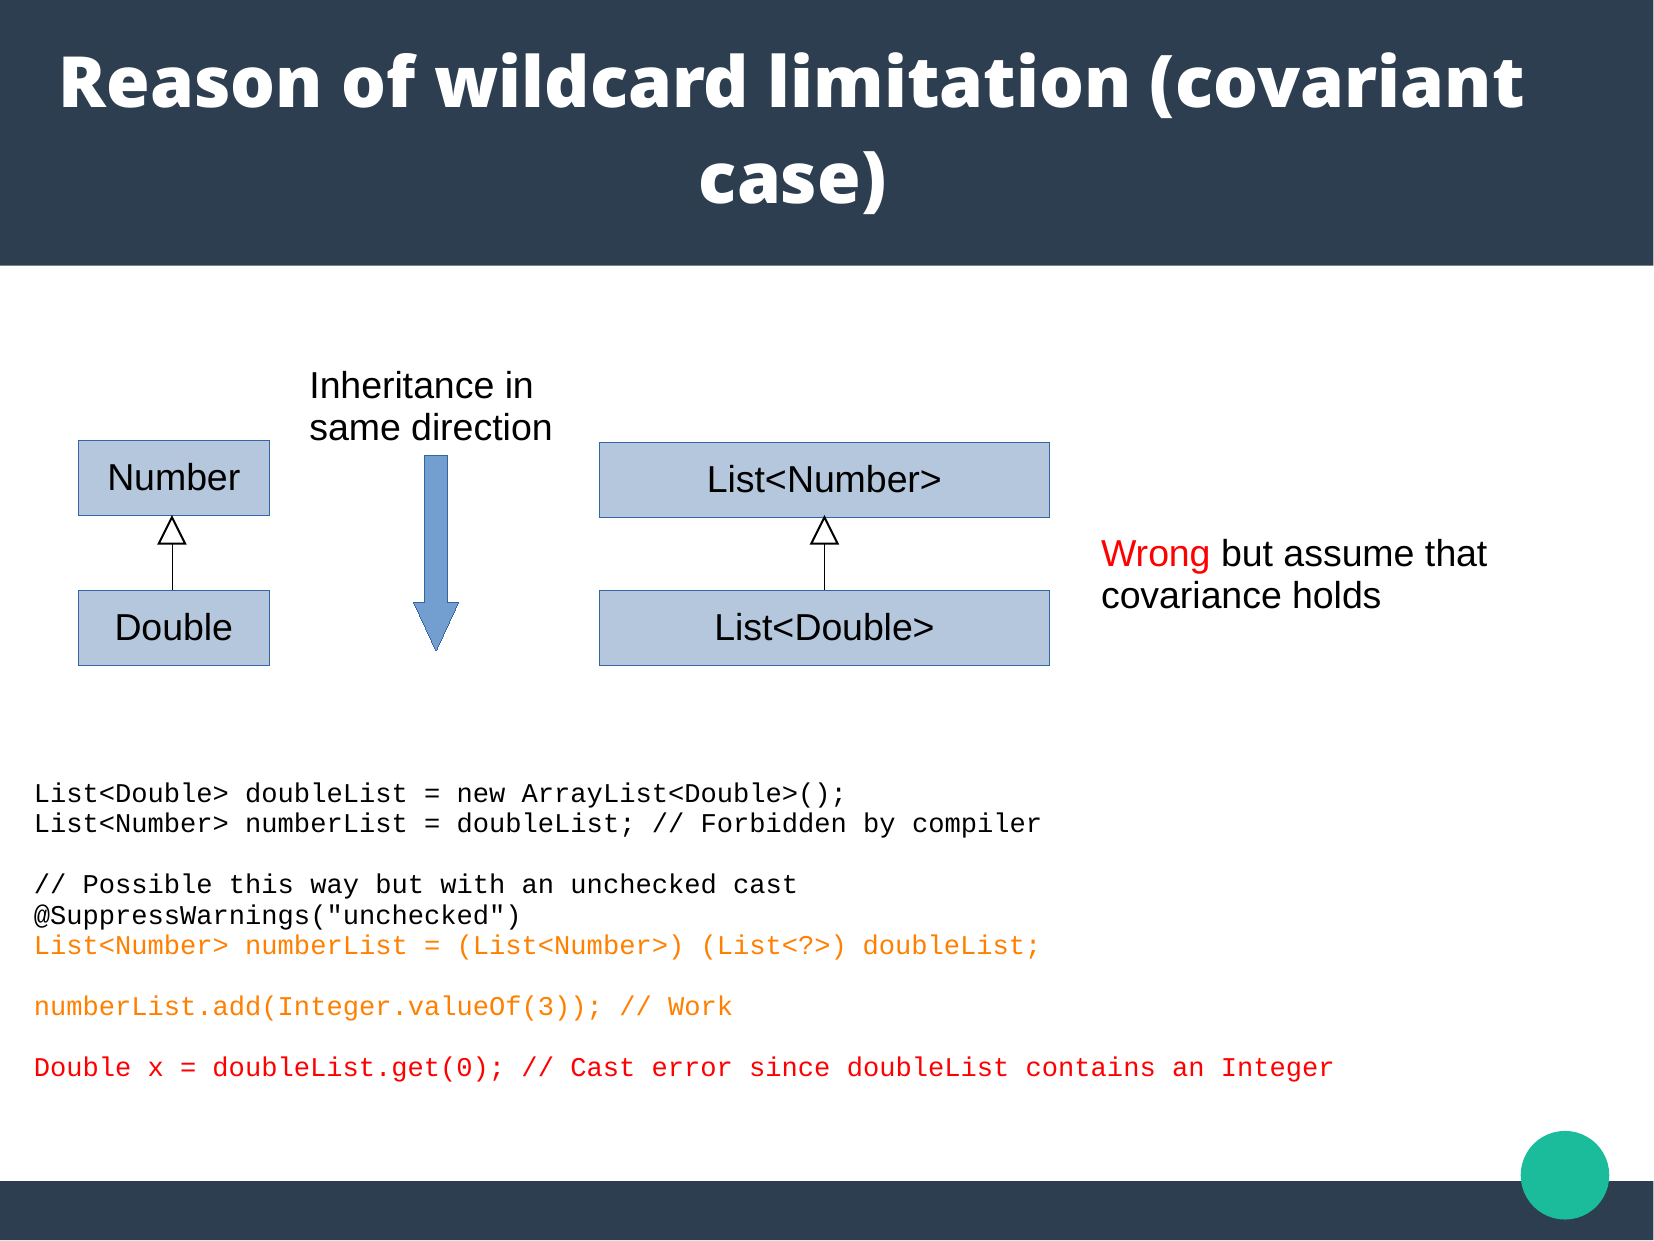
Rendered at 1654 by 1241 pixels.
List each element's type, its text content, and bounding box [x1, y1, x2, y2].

text_box List<Double> [599, 590, 1050, 666]
text_box [413, 457, 459, 651]
text_box Inheritance in same direction [294, 357, 580, 457]
title Reason of wildcard limitation (covariant case) [59, 49, 1595, 207]
text_box Number [78, 440, 270, 516]
text_box Double [78, 590, 270, 666]
text_box List<Number> [599, 442, 1050, 518]
text_box List<Double> doubleList = new ArrayList<Double>(); List<Number> numberList = doubleList; // Forbidden by compiler // Possible this way but with an unchecked cast @SuppressWarnings("unchecked") List<Number> numberList = (List<Number>) (List<?>) doubleList; numberList.add(Integer.valueOf(3)); // Work Double x = doubleList.get(0); // Cast error since doubleList contains an Integer [33, 780, 1396, 1167]
text_box Wrong but assume that covariance holds [1086, 525, 1531, 625]
